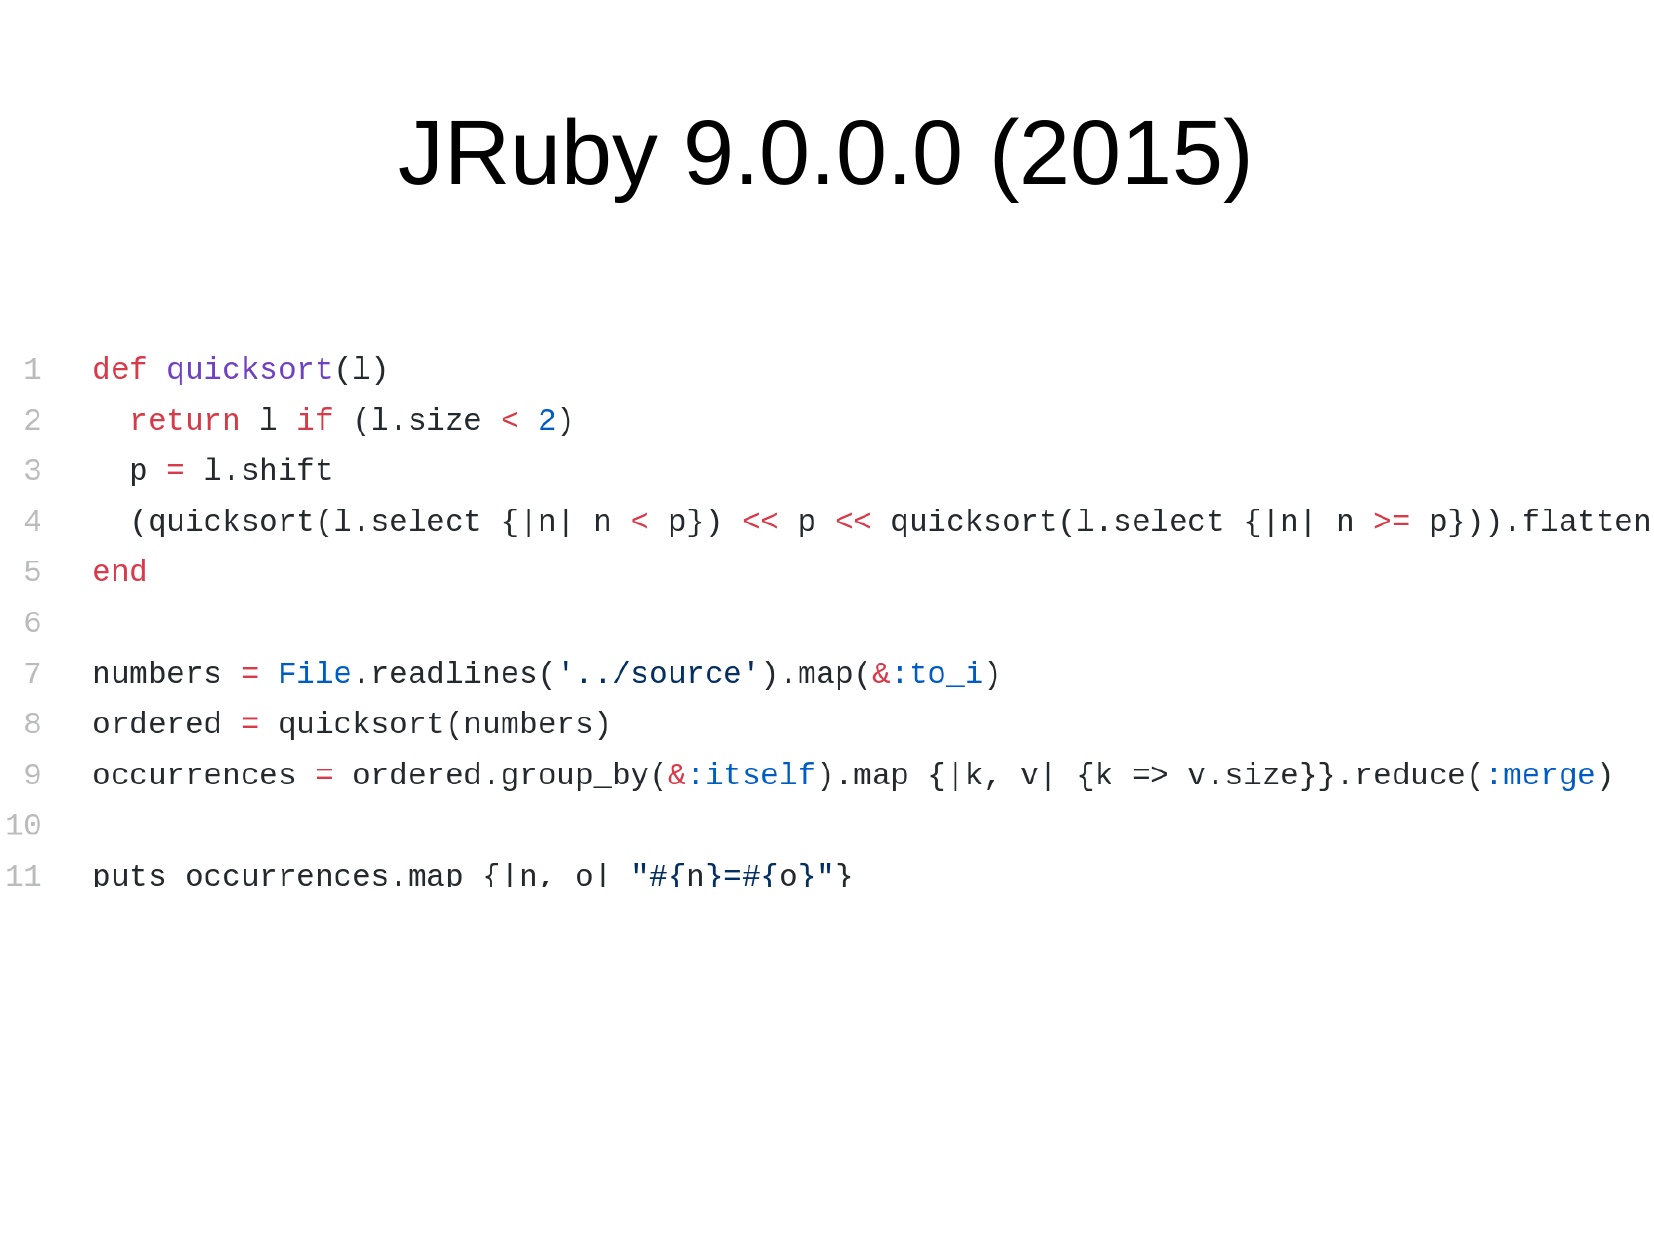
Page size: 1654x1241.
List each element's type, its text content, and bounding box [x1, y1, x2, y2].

picture [0, 354, 1654, 887]
title JRuby 9.0.0.0 (2015) [82, 49, 1571, 257]
